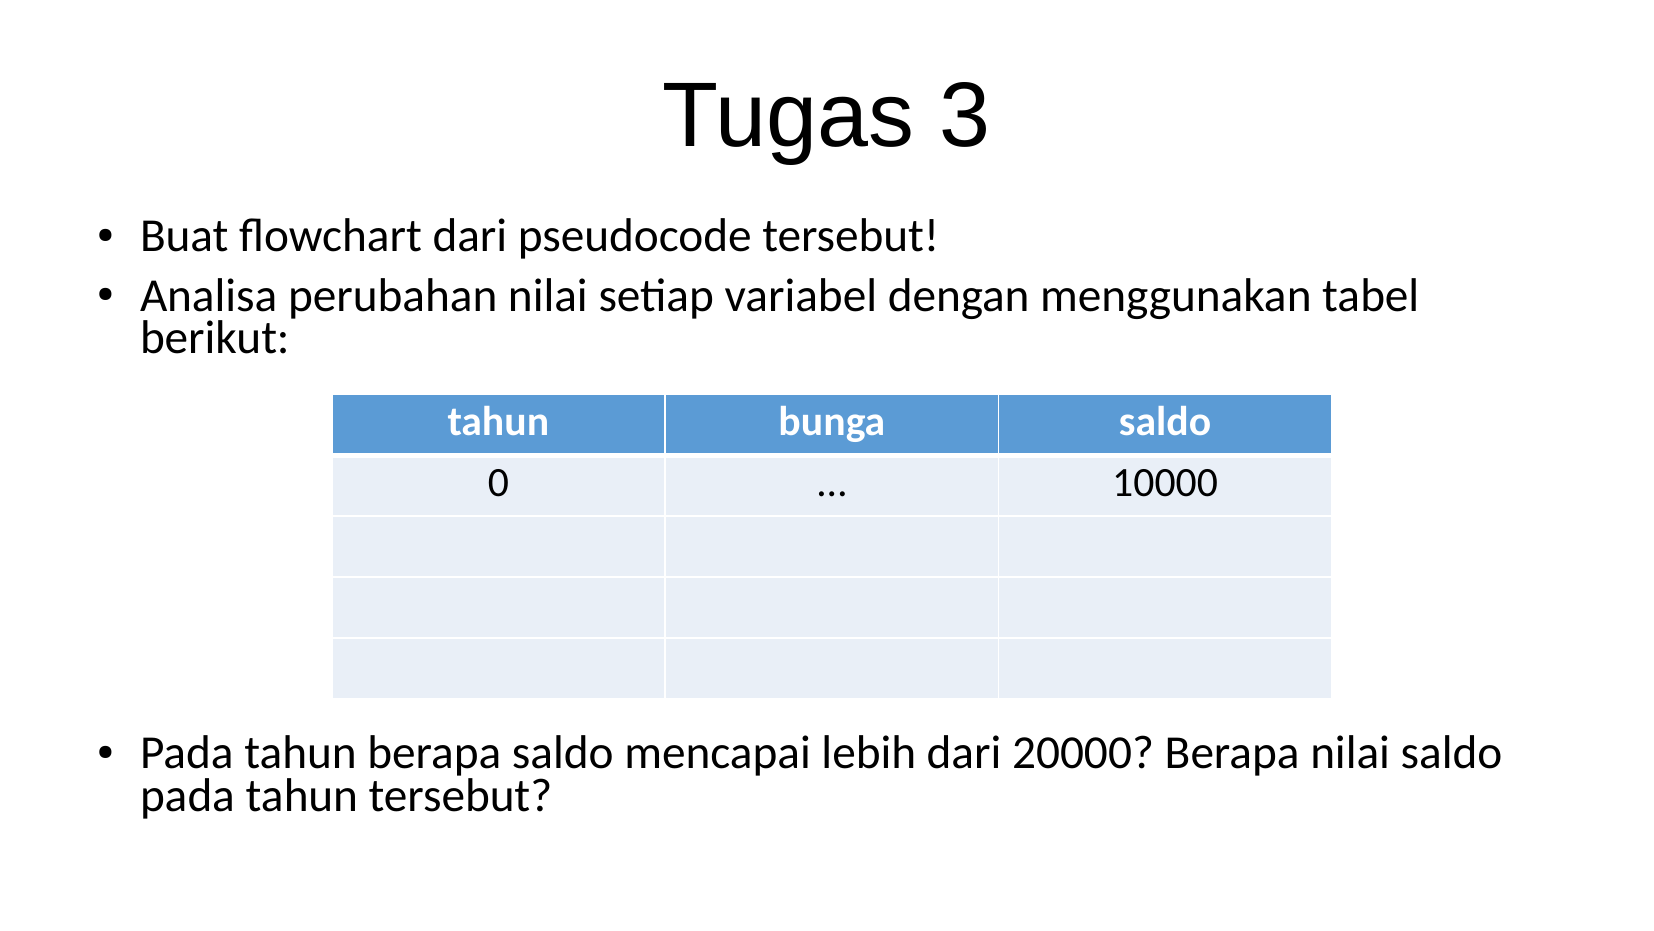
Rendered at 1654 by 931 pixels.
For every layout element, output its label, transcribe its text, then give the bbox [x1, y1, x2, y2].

table_cell … [666, 458, 998, 515]
table_cell [666, 639, 998, 698]
title Tugas 3 [82, 37, 1571, 193]
table_cell [999, 578, 1331, 637]
table_cell [666, 517, 998, 576]
table_header tahun [333, 395, 664, 453]
table_cell [333, 517, 664, 576]
table_header saldo [999, 395, 1331, 453]
table_cell [999, 639, 1331, 698]
table_cell 0 [333, 458, 664, 515]
table_header bunga [666, 395, 998, 453]
table_cell [333, 639, 664, 698]
table_cell [666, 578, 998, 637]
table_cell [333, 578, 664, 637]
table_cell [999, 517, 1331, 576]
list Buat flowchart dari pseudocode tersebut! Analisa perubahan nilai setiap variabel dengan menggunakan tabel berikut: Pada tahun berapa saldo mencapai lebih dari 20000? Berapa nilai saldo pada tahun tersebut? [82, 217, 1571, 826]
table_cell 10000 [999, 458, 1331, 515]
